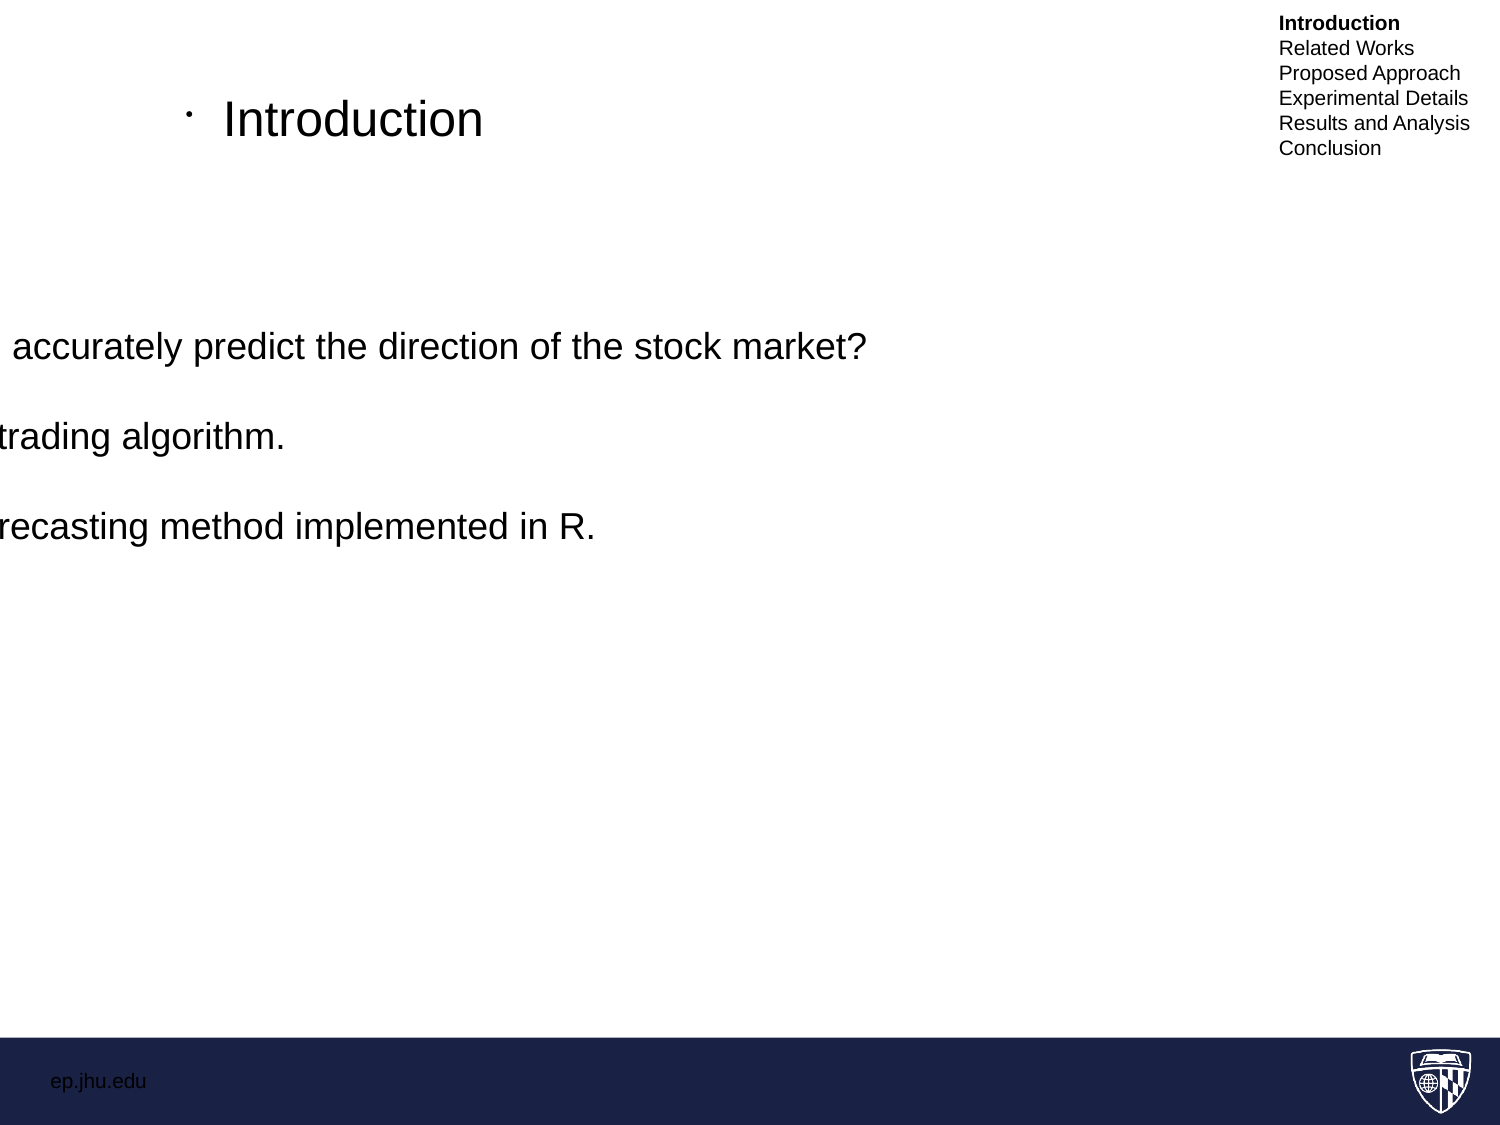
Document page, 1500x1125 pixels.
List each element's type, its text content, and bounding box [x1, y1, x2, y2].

picture [1408, 1047, 1473, 1116]
text_box Problem – Can we accurately predict the direction of the stock market? Value – Profitable trading algorithm. Method – Arima forecasting method implemented in R. Finding - [0, 269, 883, 645]
list Introduction [170, 79, 1337, 171]
text_box Introduction Related Works Proposed Approach Experimental Details Results and Analysis Conclusion [1264, 2, 1486, 168]
